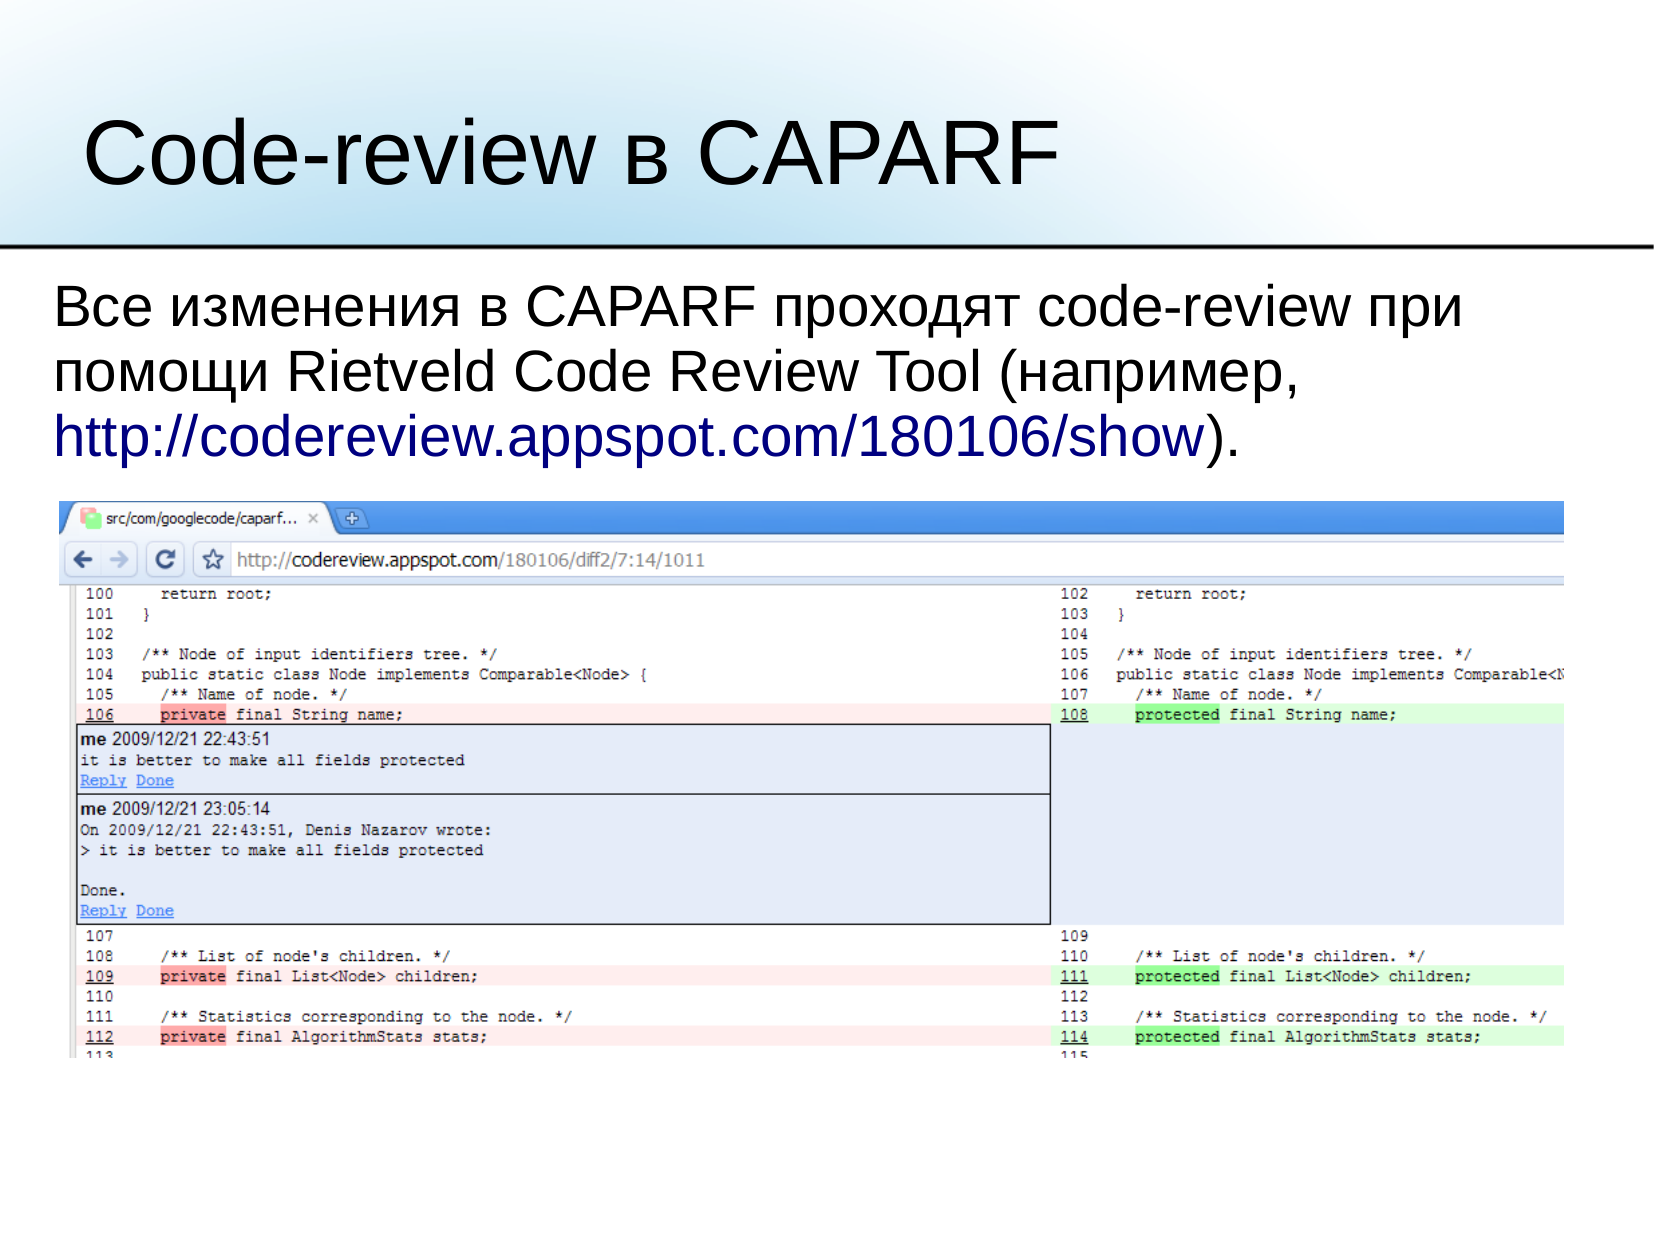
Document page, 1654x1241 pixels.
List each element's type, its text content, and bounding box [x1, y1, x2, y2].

title Code-review в CAPARF [82, 49, 1571, 257]
subtitle Все изменения в CAPARF проходят code-review при помощи Rietveld Code Review Tool (например, http://codereview.appspot.com/180106/show). [53, 273, 1595, 473]
picture [0, 0, 1654, 1241]
